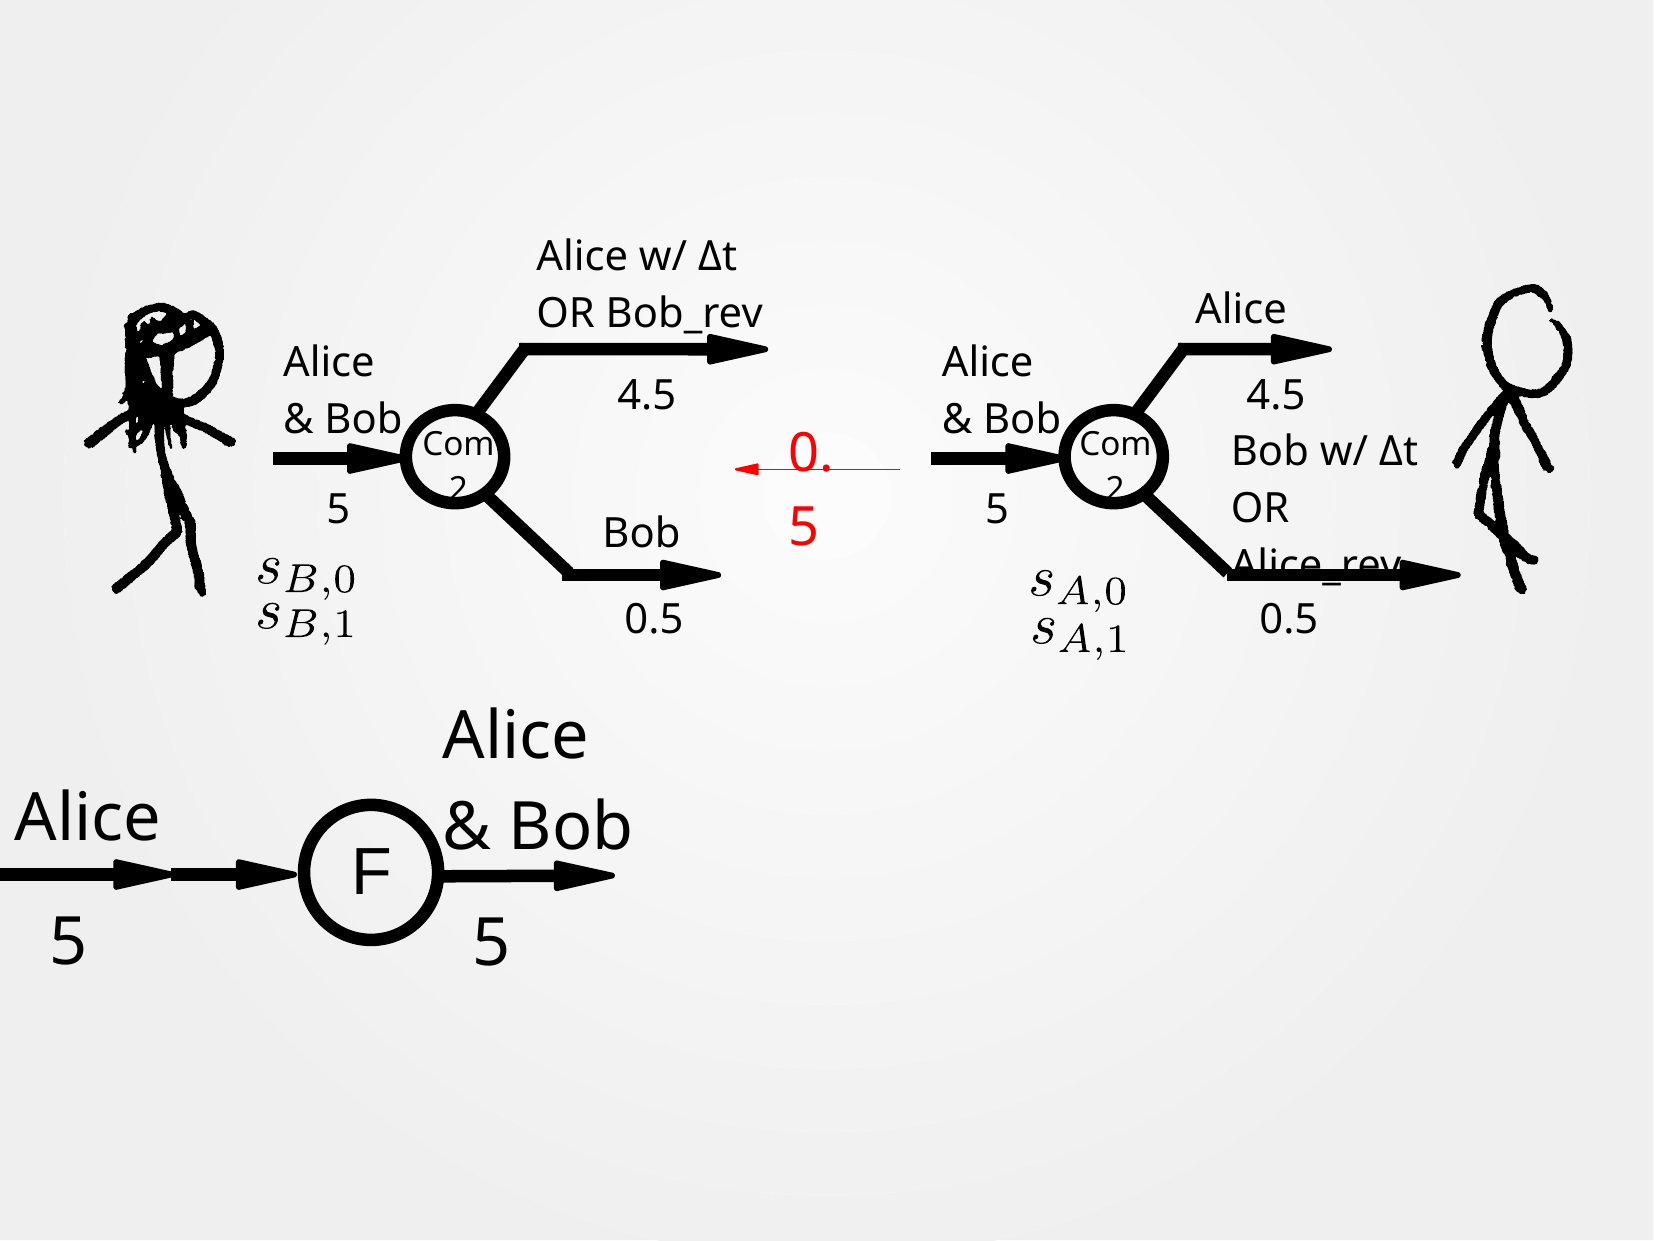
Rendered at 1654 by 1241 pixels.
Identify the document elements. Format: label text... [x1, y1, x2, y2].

text_box F [336, 826, 426, 917]
text_box Alice [0, 761, 192, 857]
text_box Alice & Bob [927, 324, 1101, 451]
text_box Alice & Bob [427, 680, 665, 864]
picture [255, 557, 355, 600]
text_box 5 [457, 887, 532, 989]
text_box 0.5 [1244, 581, 1351, 652]
text_box Com 2 [407, 412, 526, 510]
picture [82, 301, 238, 597]
text_box 5 [311, 471, 367, 542]
picture [1029, 617, 1126, 660]
text_box 4.5 [602, 357, 706, 428]
picture [1028, 569, 1126, 613]
text_box Bob [587, 495, 698, 561]
text_box 4.5 [1231, 357, 1336, 413]
text_box Alice & Bob [268, 324, 442, 451]
text_box 5 [34, 886, 121, 988]
text_box Alice w/ Δt OR Bob_rev [521, 218, 781, 334]
text_box Alice [1180, 271, 1321, 337]
text_box 5 [970, 471, 1025, 542]
picture [255, 602, 353, 645]
picture [1448, 280, 1576, 597]
text_box Com 2 [1064, 412, 1182, 510]
text_box Bob w/ Δt OR Alice_rev [1216, 413, 1482, 579]
text_box 0.5 [609, 581, 706, 652]
text_box 0.5 [774, 406, 865, 569]
